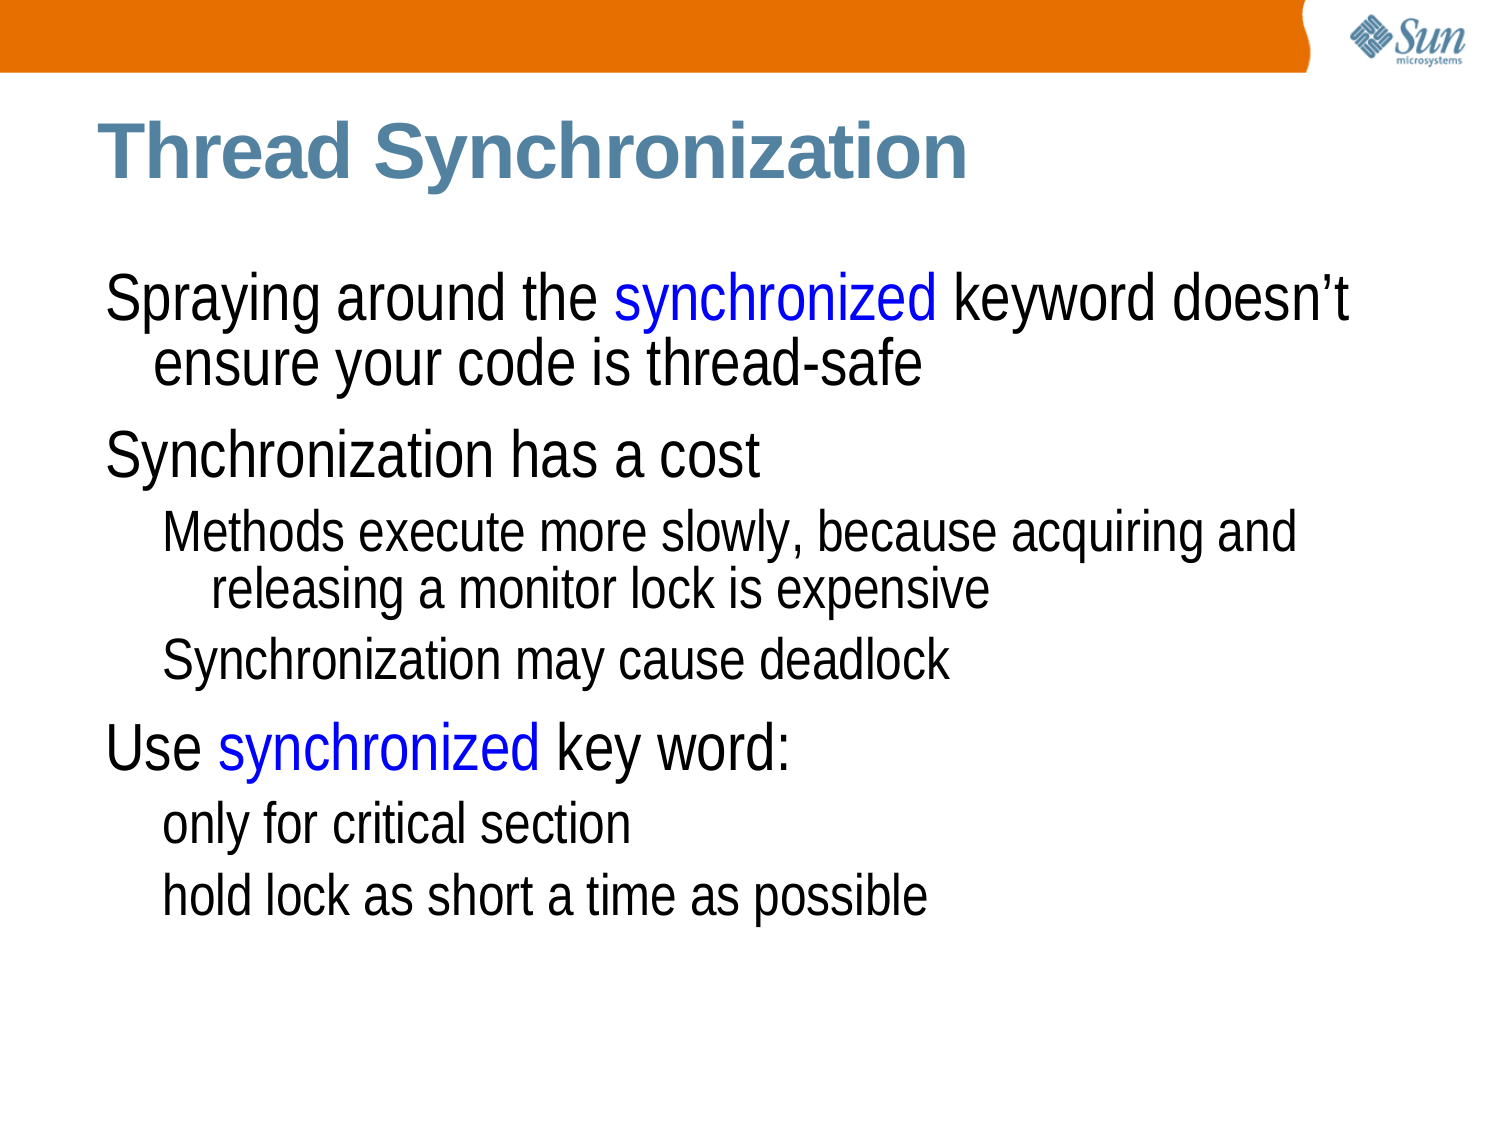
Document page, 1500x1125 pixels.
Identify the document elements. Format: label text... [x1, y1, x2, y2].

title Thread Synchronization [97, 115, 1460, 222]
list Spraying around the synchronized keyword doesn’t ensure your code is thread-safe Synchronization has a cost Methods execute more slowly, because acquiring and releasing a monitor lock is expensive Synchronization may cause deadlock Use synchronized key word: only for critical section hold lock as short a time as possible [85, 268, 1457, 1047]
picture [0, 0, 1500, 75]
